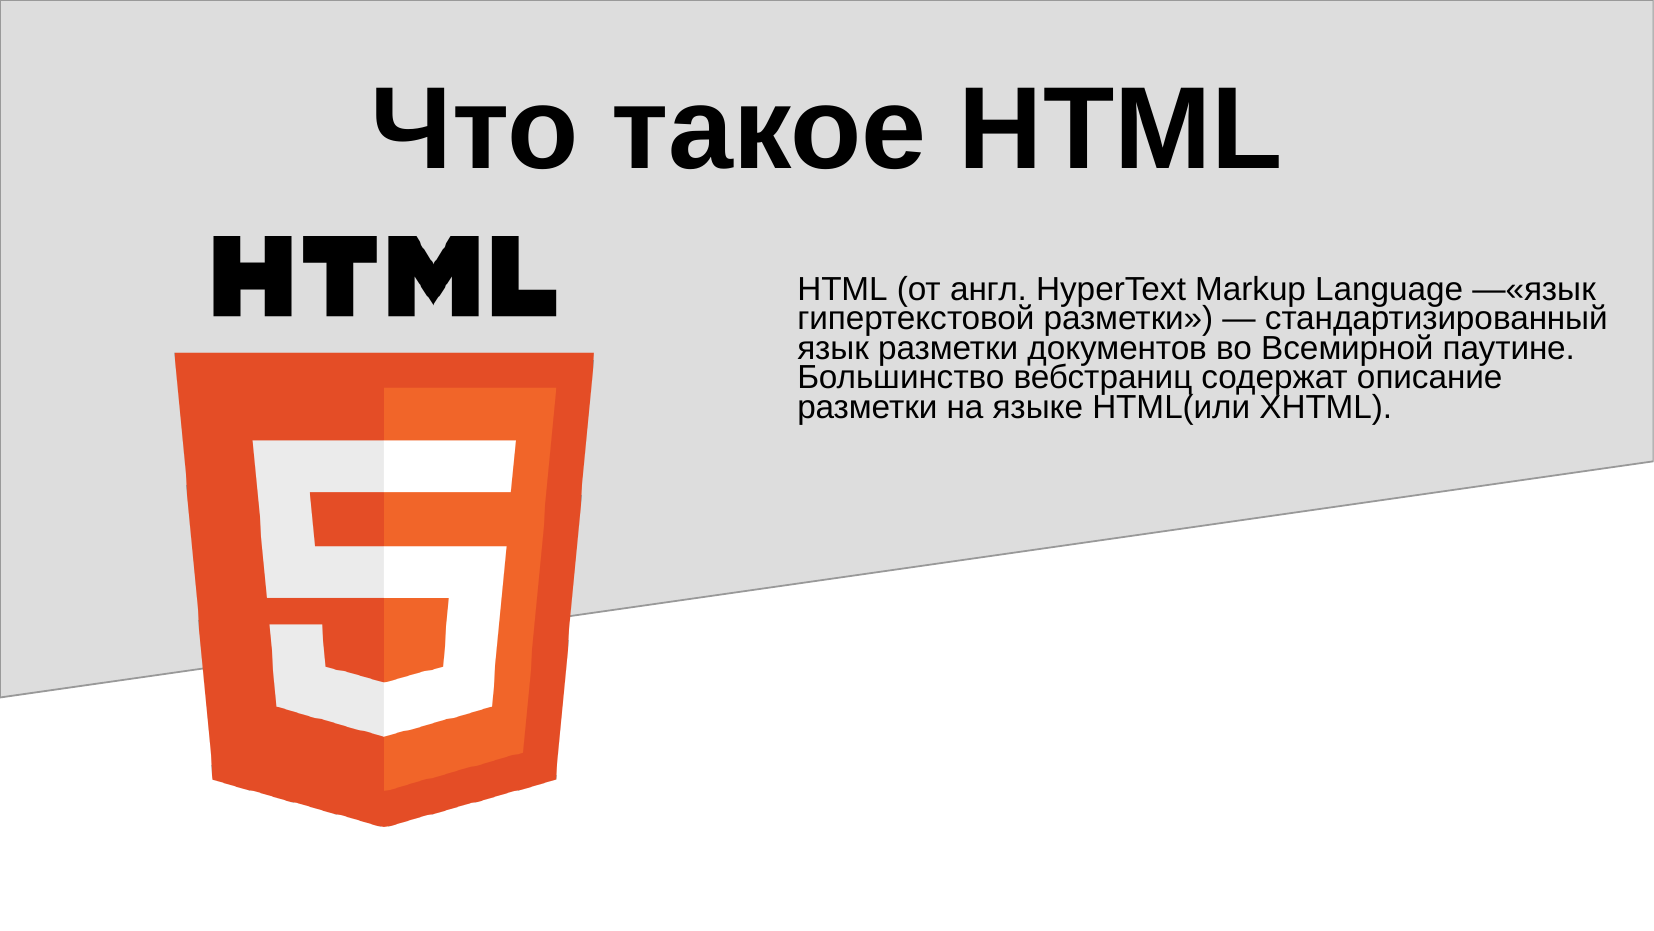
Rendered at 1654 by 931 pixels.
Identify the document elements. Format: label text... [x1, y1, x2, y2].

picture [88, 236, 680, 827]
list HTML (от англ. HyperText Markup Language —«язык гипертекстовой разметки») — стандартизированныйязык разметки документов во Всемирной паутине. Большинство вебстраниц содержат описание разметки на языке HTML(или XHTML). [797, 277, 1654, 822]
title Что такое HTML [88, 50, 1566, 207]
